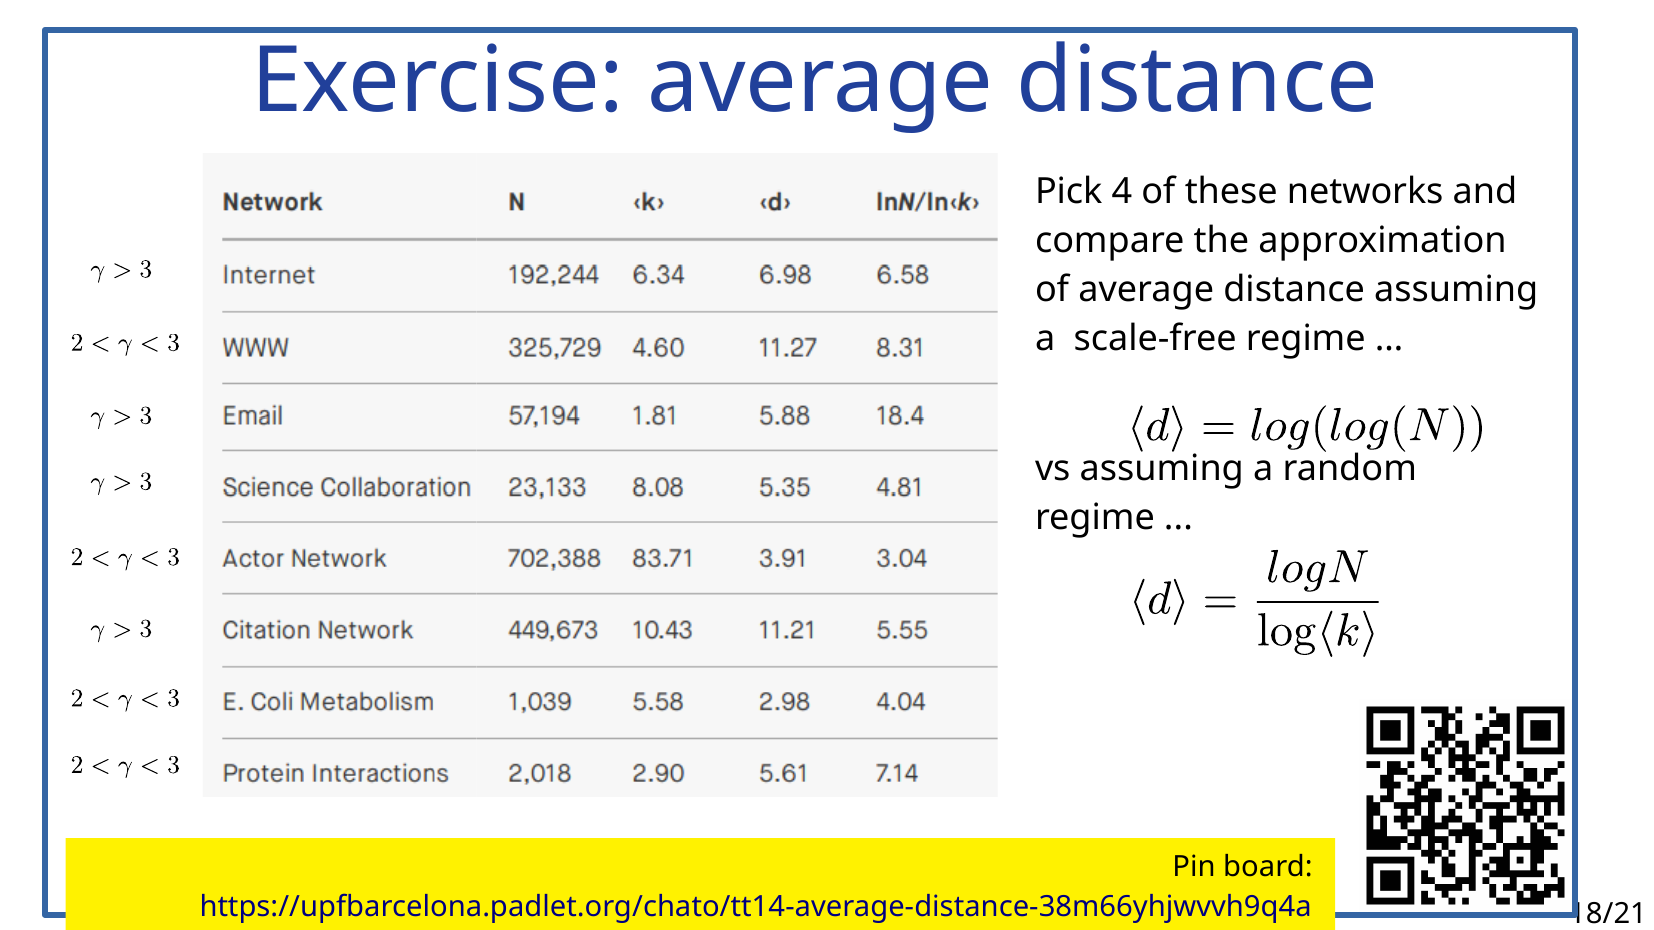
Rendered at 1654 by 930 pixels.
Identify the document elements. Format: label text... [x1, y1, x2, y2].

picture [1125, 403, 1489, 454]
text_box [90, 619, 153, 643]
text_box Pin board: https://upfbarcelona.padlet.org/chato/tt14-average-distance-38m66yhjwvvh9q4a [65, 838, 1336, 909]
list Pick 4 of these networks and compare the approximation of average distance assuming a scale-free regime … vs assuming a random regime ... [1035, 165, 1546, 583]
text_box [90, 260, 153, 283]
picture [1127, 548, 1381, 659]
title Exercise: average distance [70, 11, 1560, 141]
picture [70, 548, 181, 571]
picture [70, 689, 181, 712]
picture [1359, 699, 1572, 912]
text_box [90, 406, 153, 430]
picture [70, 756, 181, 778]
text_box [90, 472, 153, 496]
picture [202, 153, 998, 797]
picture [70, 334, 181, 356]
